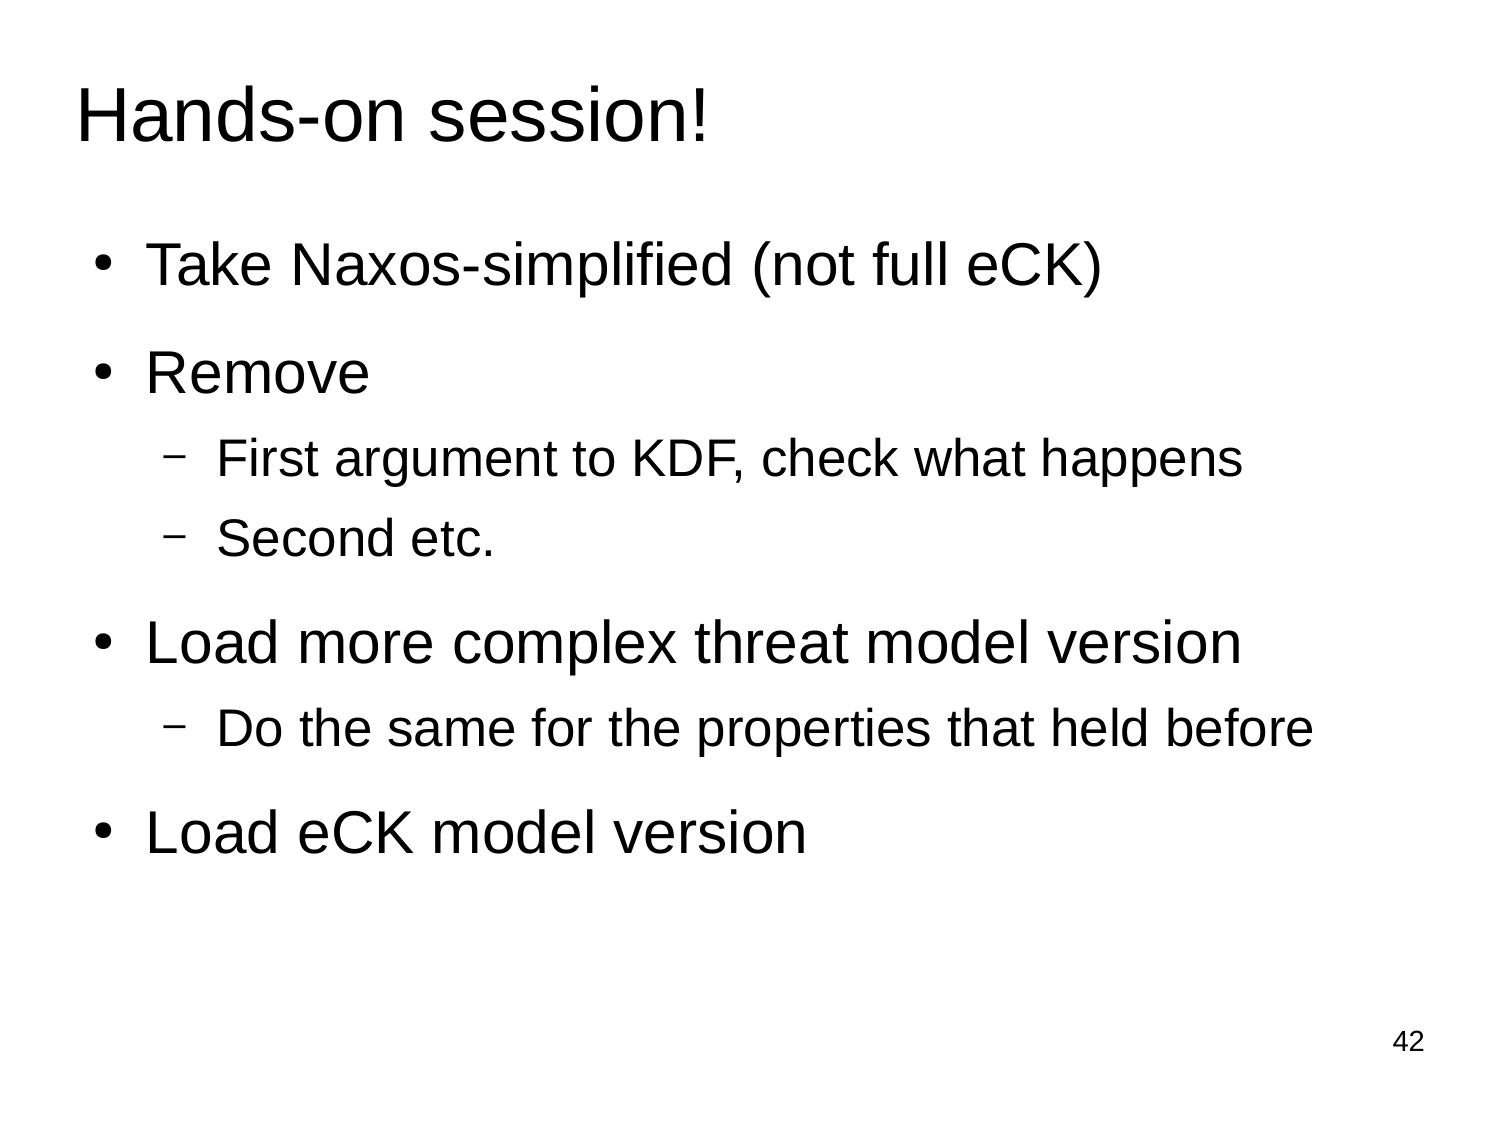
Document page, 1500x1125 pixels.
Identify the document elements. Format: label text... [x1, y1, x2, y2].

list Take Naxos-simplified (not full eCK) Remove First argument to KDF, check what happens Second etc. Load more complex threat model version Do the same for the properties that held before Load eCK model version [75, 230, 1425, 1014]
title Hands-on session! [75, 44, 1425, 185]
